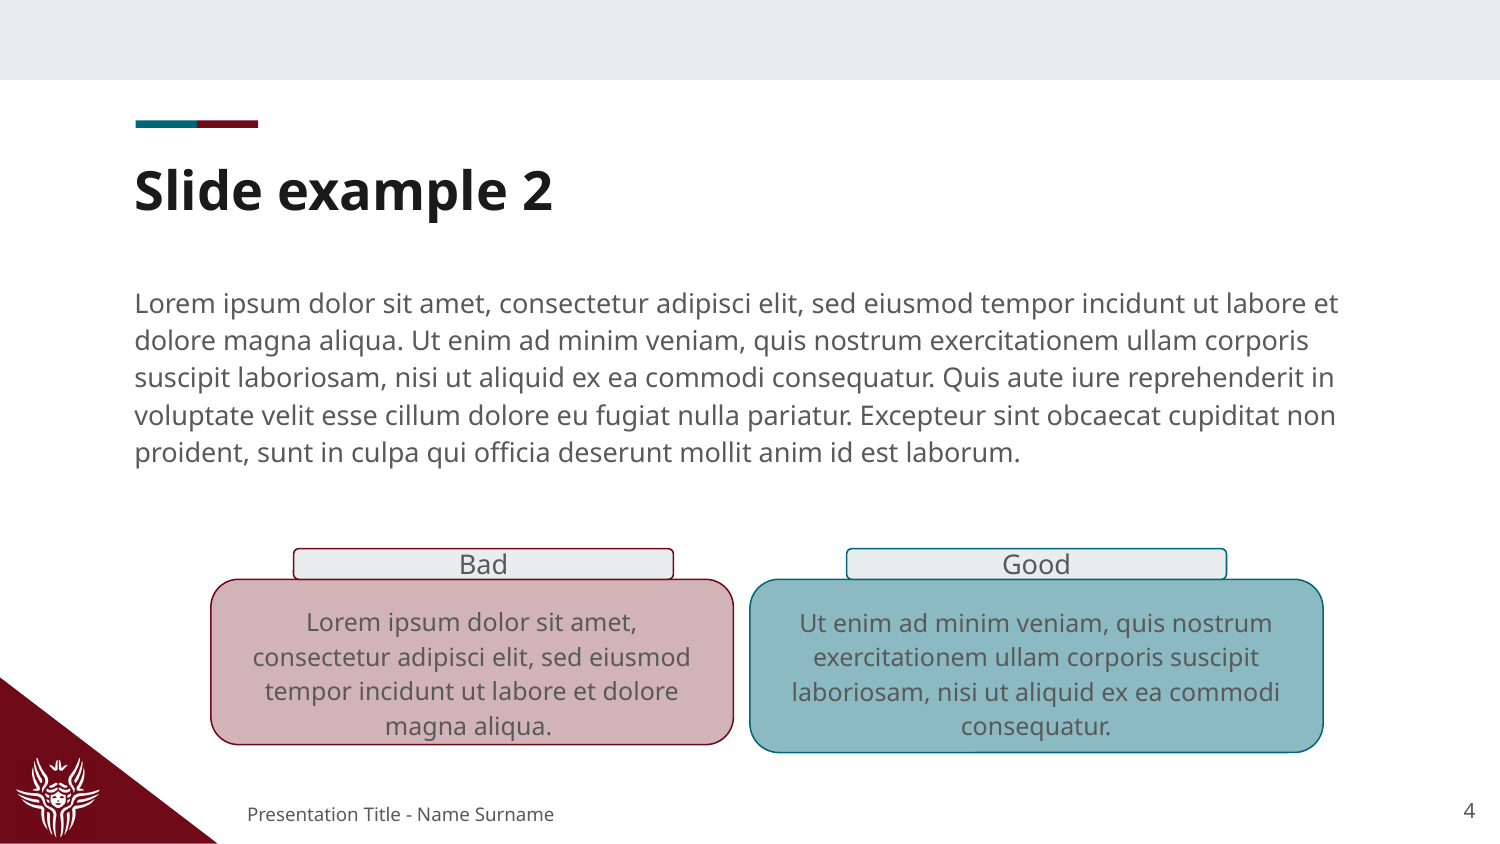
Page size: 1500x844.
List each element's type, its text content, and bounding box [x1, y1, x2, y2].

subtitle Presentation Title - Name Surname [232, 783, 1193, 839]
text_box Good [846, 548, 1227, 580]
list Lorem ipsum dolor sit amet, consectetur adipisci elit, sed eiusmod tempor incidunt ut labore et dolore magna aliqua. Ut enim ad minim veniam, quis nostrum exercitationem ullam corporis suscipit laboriosam, nisi ut aliquid ex ea commodi consequatur. Quis aute iure reprehenderit in voluptate velit esse cillum dolore eu fugiat nulla pariatur. Excepteur sint obcaecat cupiditat non proident, sunt in culpa qui officia deserunt mollit anim id est laborum. [119, 266, 1408, 524]
picture [16, 758, 100, 839]
title Slide example 2 [119, 141, 1381, 230]
text_box Bad [293, 548, 674, 580]
text_box Lorem ipsum dolor sit amet, consectetur adipisci elit, sed eiusmod tempor incidunt ut labore et dolore magna aliqua. [210, 579, 734, 745]
text_box Ut enim ad minim veniam, quis nostrum exercitationem ullam corporis suscipit laboriosam, nisi ut aliquid ex ea commodi consequatur. [749, 579, 1324, 753]
slide_number <number> [1400, 779, 1491, 844]
